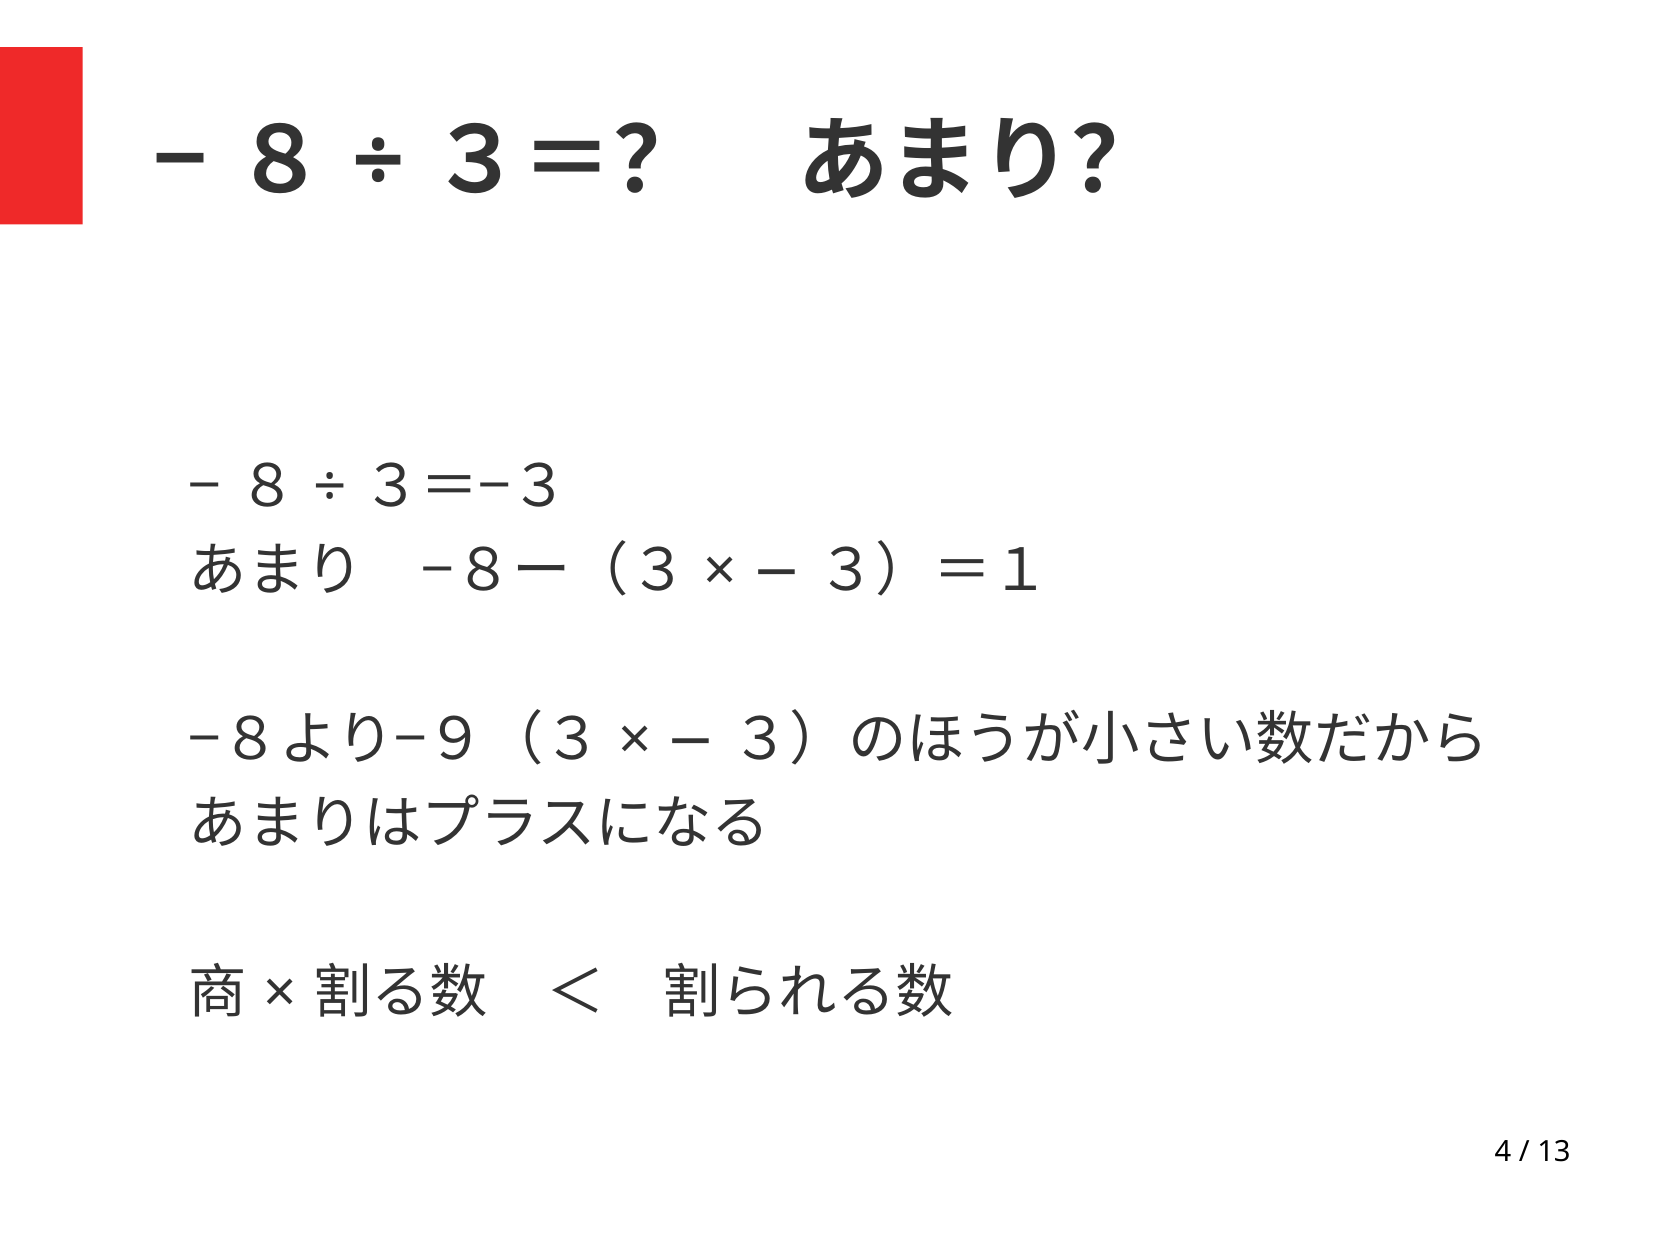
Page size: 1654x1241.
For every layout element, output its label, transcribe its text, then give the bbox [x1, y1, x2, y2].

list −８÷３＝−３ あまり −８ー（３× −３）＝１ −８より−９（３× −３）のほうが小さい数だから あまりはプラスになる 商×割る数 ＜ 割られる数 [118, 354, 1536, 1074]
title −８÷３＝？ あまり？ [118, 49, 1571, 257]
